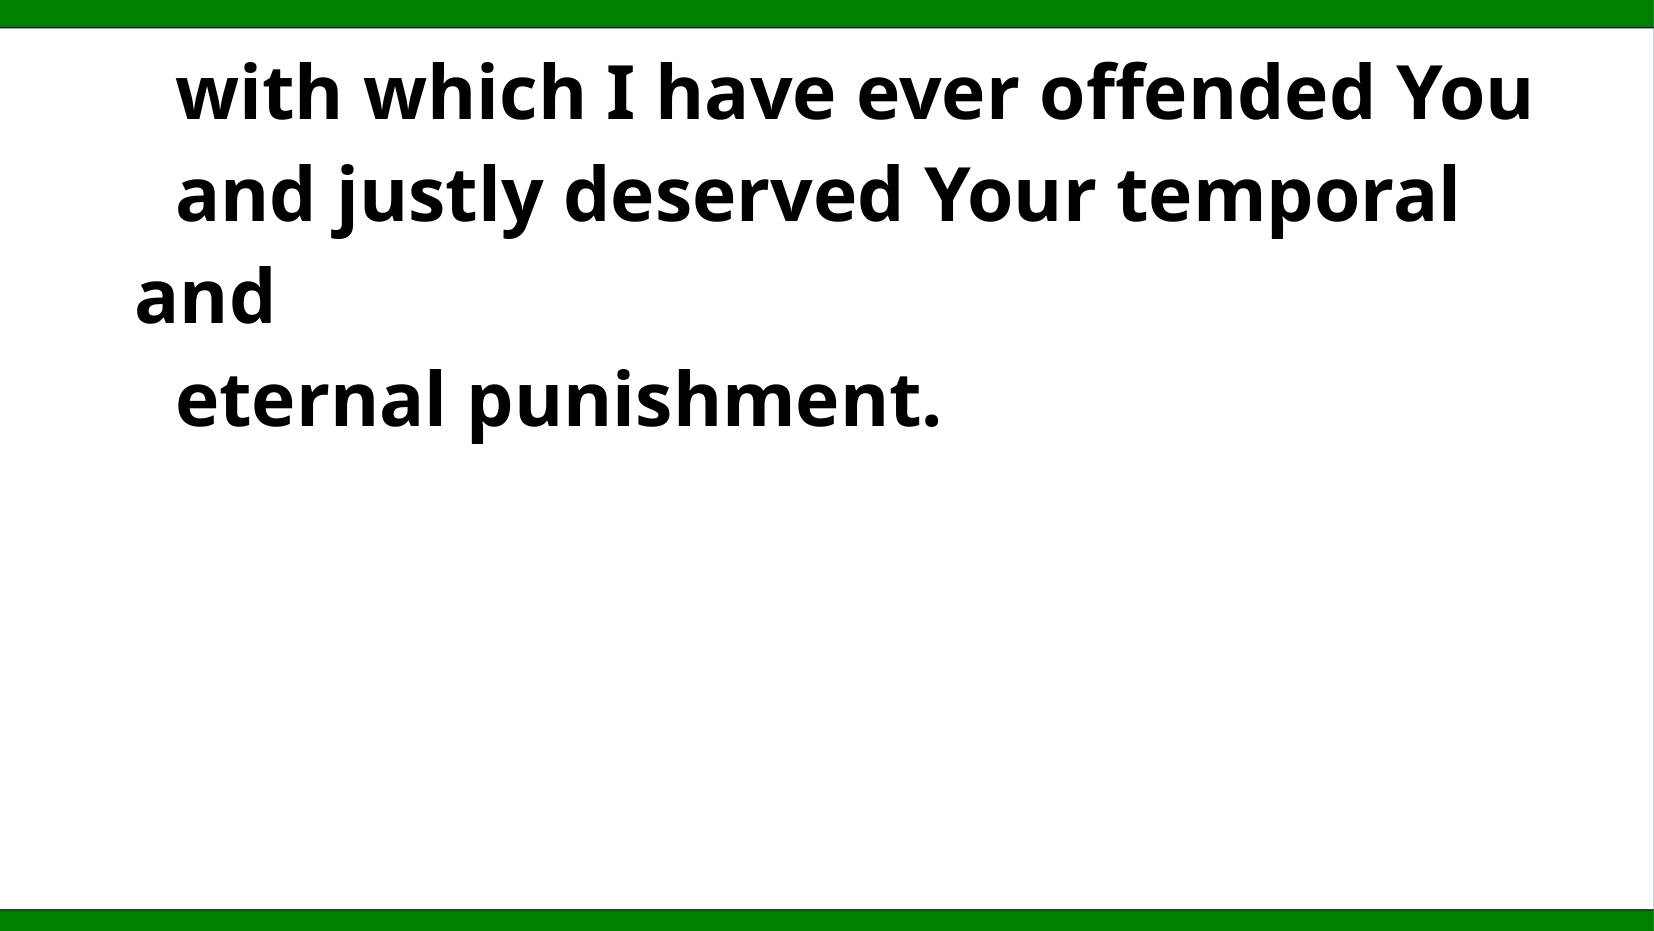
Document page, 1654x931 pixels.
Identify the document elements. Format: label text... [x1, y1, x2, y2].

picture [0, 0, 1654, 931]
text_box with which I have ever offended You and justly deserved Your temporal and eternal punishment. [82, 31, 1568, 361]
